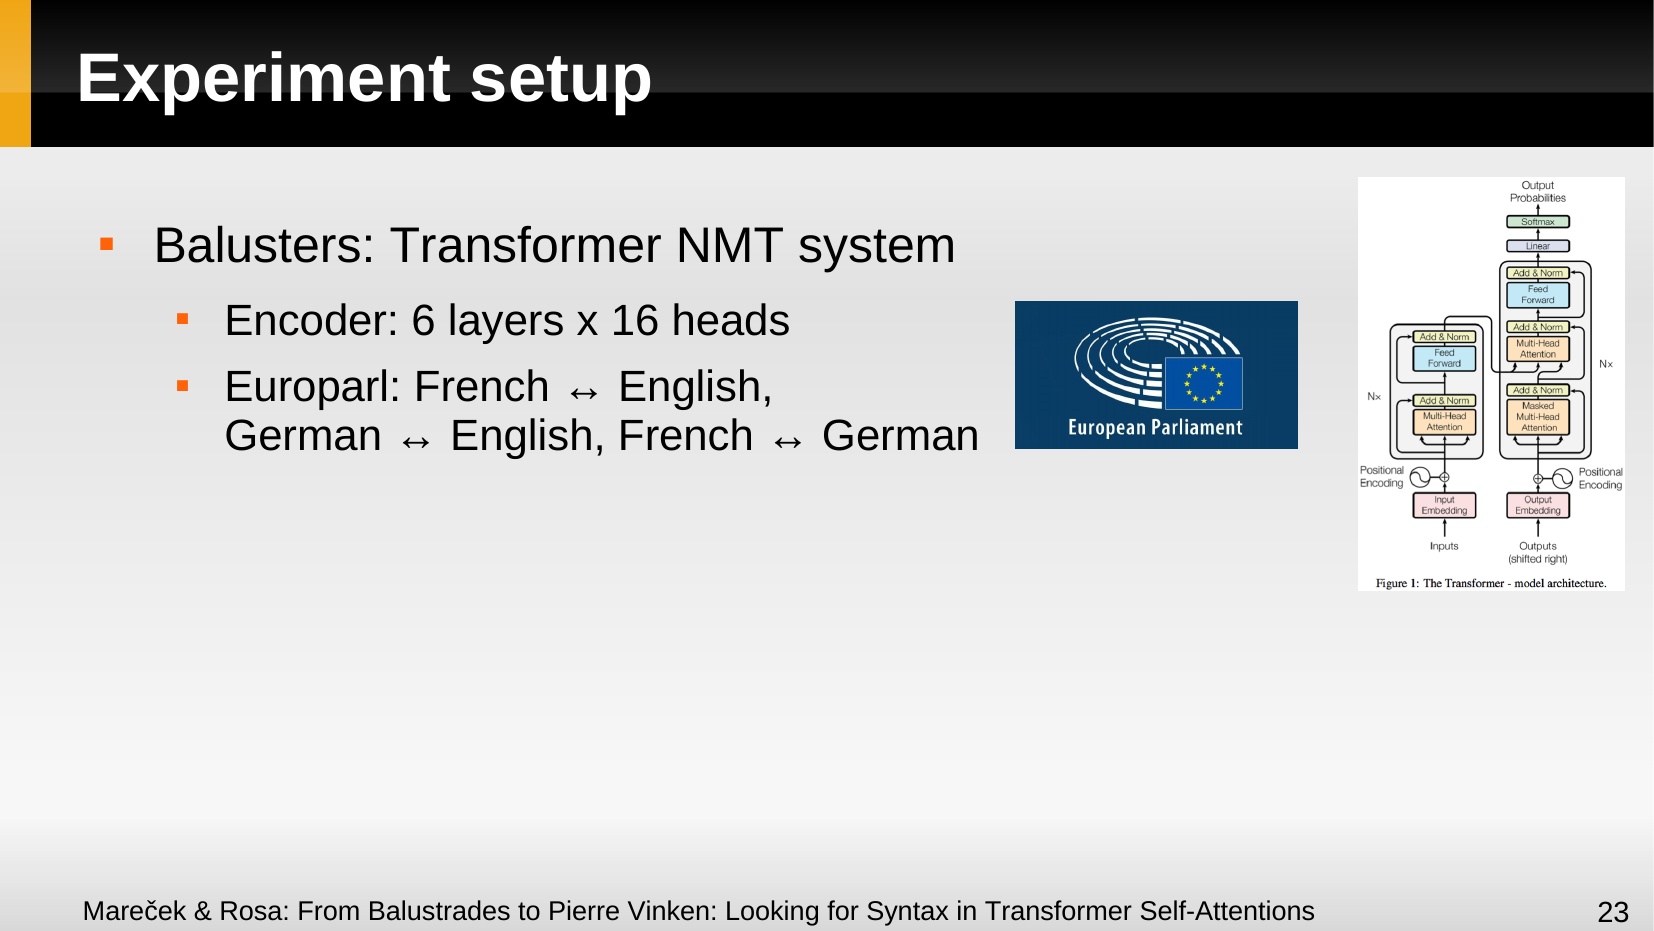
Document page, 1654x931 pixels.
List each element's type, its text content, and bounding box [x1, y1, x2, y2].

list Balusters: Transformer NMT system Encoder: 6 layers x 16 heads Europarl: French ↔ English, German ↔ English, French ↔ German [82, 217, 1595, 832]
picture [0, 0, 1654, 931]
title Experiment setup [76, 0, 1625, 156]
